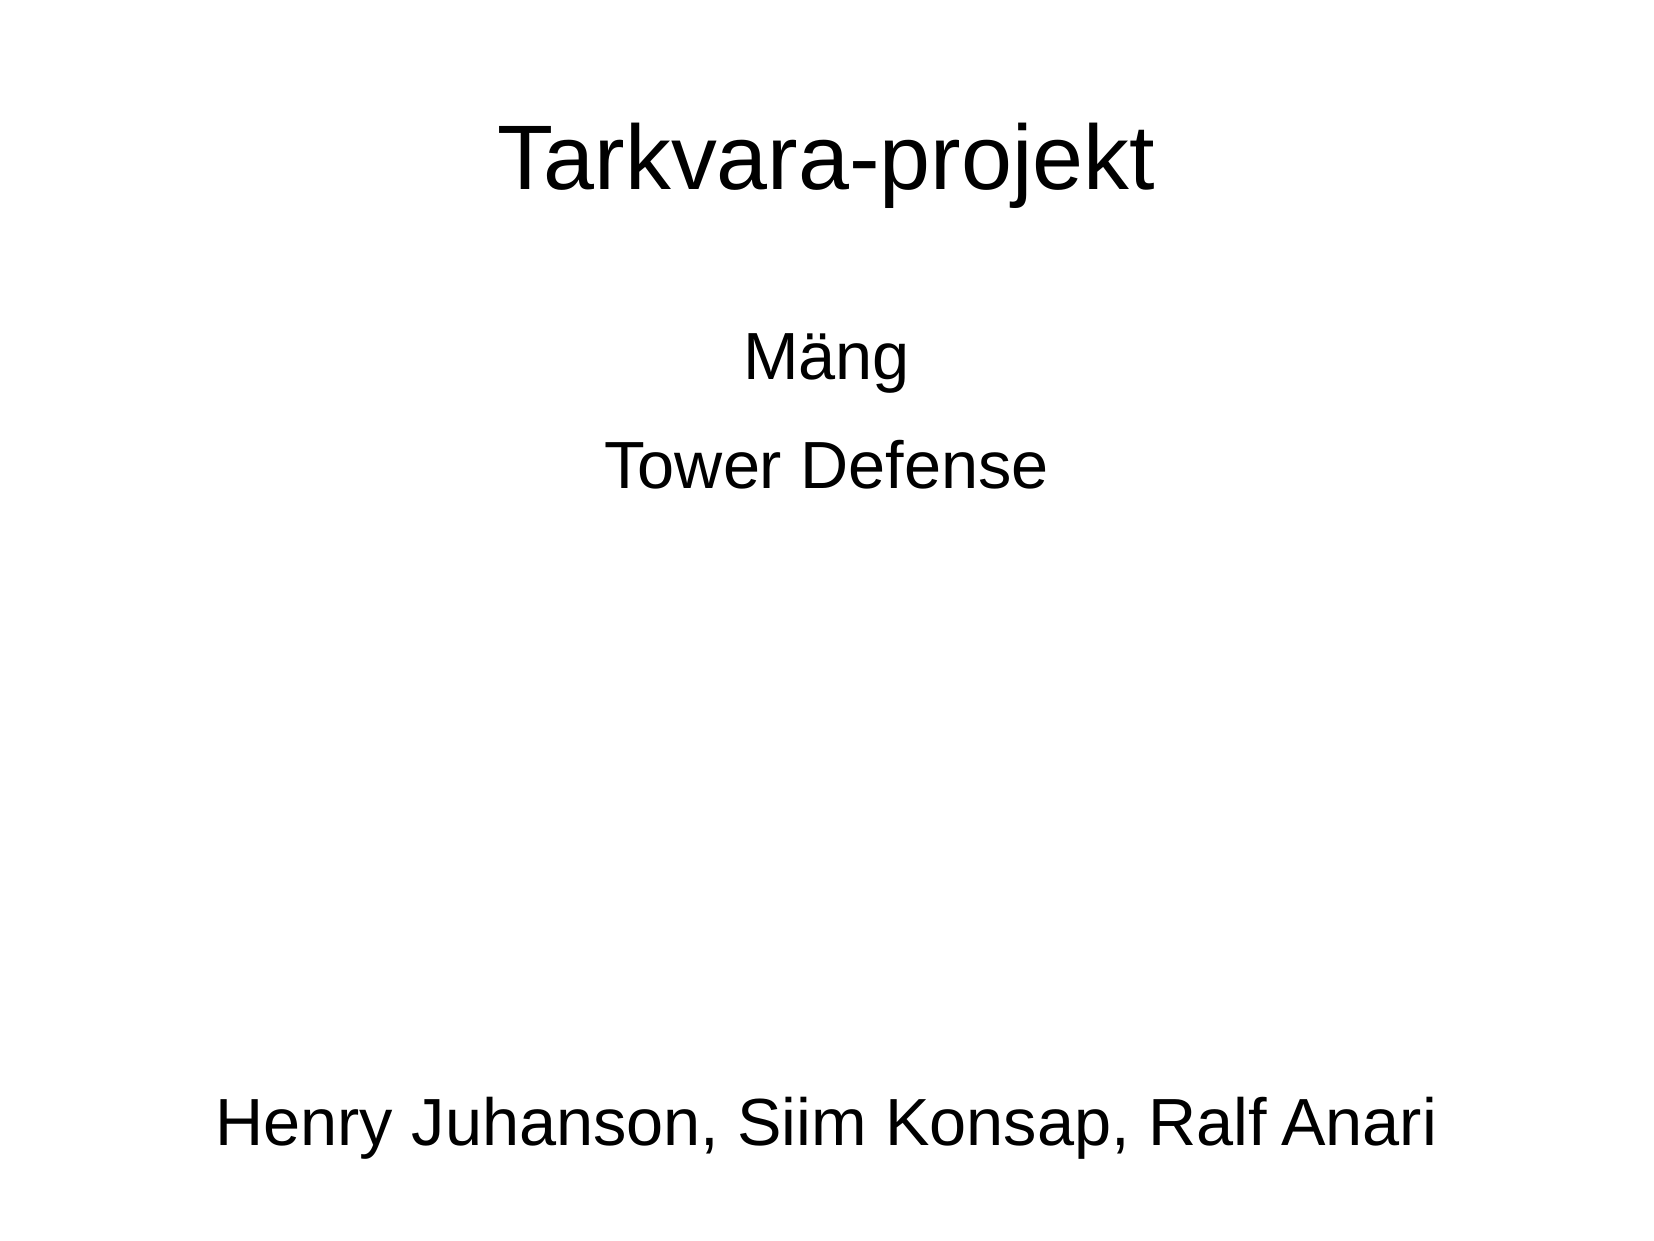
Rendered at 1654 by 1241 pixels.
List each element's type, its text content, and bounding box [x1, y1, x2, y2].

subtitle Mäng Tower Defense Henry Juhanson, Siim Konsap, Ralf Anari [82, 290, 1571, 1182]
title Tarkvara-projekt [82, 49, 1571, 257]
